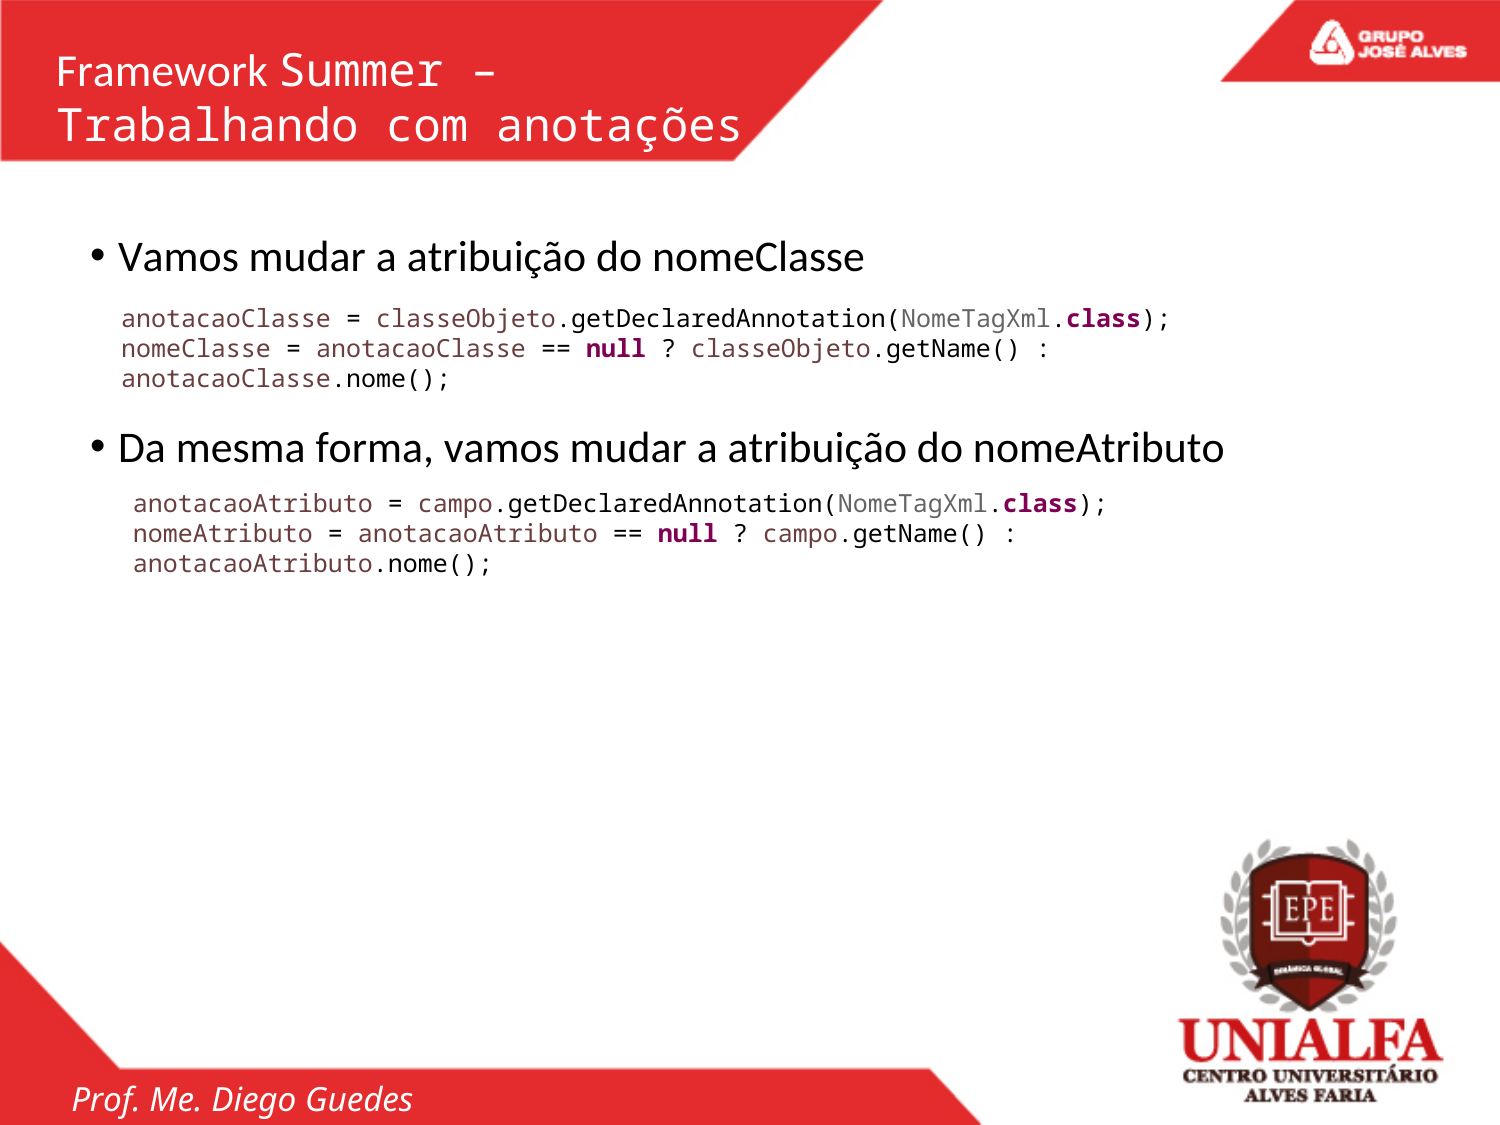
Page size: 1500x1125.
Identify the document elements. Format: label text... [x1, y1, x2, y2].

picture [0, 0, 1500, 1125]
list Vamos mudar a atribuição do nomeClasse Da mesma forma, vamos mudar a atribuição do nomeAtributo [75, 225, 1426, 933]
text_box Prof. Me. Diego Guedes [56, 1070, 711, 1125]
text_box anotacaoClasse = classeObjeto.getDeclaredAnnotation(NomeTagXml.class); nomeClasse = anotacaoClasse == null ? classeObjeto.getName() : anotacaoClasse.nome(); [106, 295, 1305, 371]
text_box anotacaoAtributo = campo.getDeclaredAnnotation(NomeTagXml.class); nomeAtributo = anotacaoAtributo == null ? campo.getName() : anotacaoAtributo.nome(); [118, 480, 1303, 556]
text_box Framework Summer – Trabalhando com anotações [41, 32, 771, 158]
